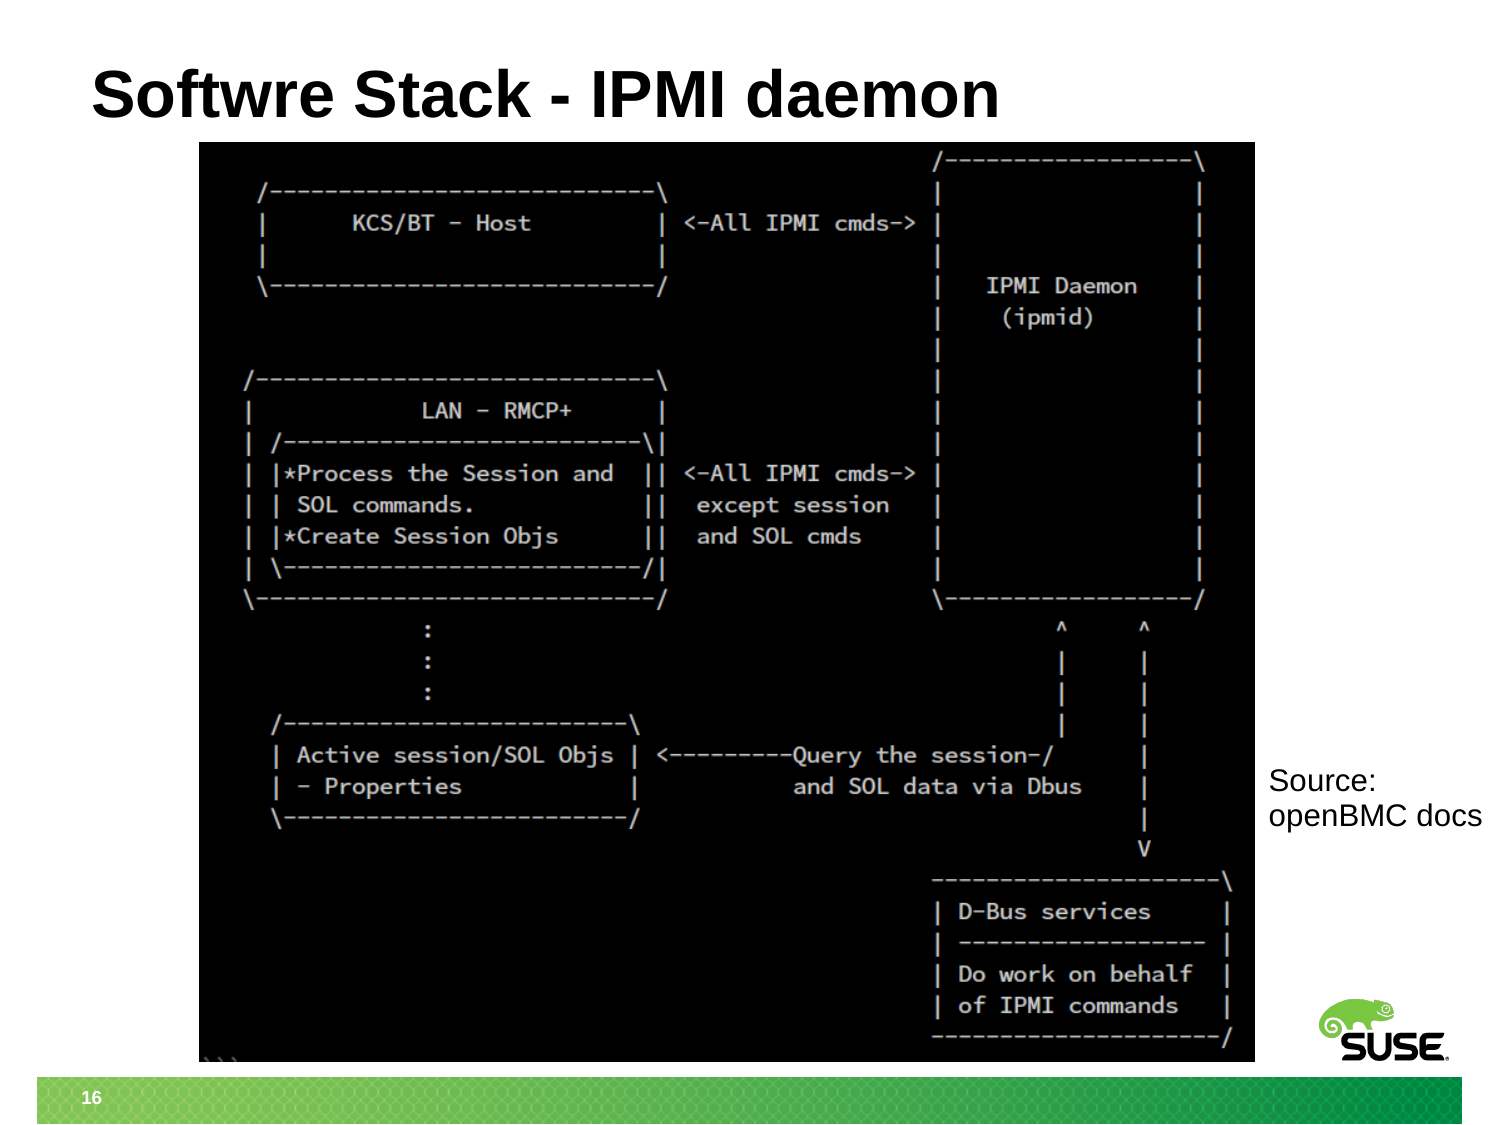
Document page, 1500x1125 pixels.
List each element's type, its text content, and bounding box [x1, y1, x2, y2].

picture [37, 1077, 1462, 1124]
title Softwre Stack - IPMI daemon [90, 13, 1327, 176]
picture [199, 142, 1255, 1062]
text_box Source: openBMC docs [1254, 756, 1500, 982]
picture [1319, 999, 1449, 1061]
